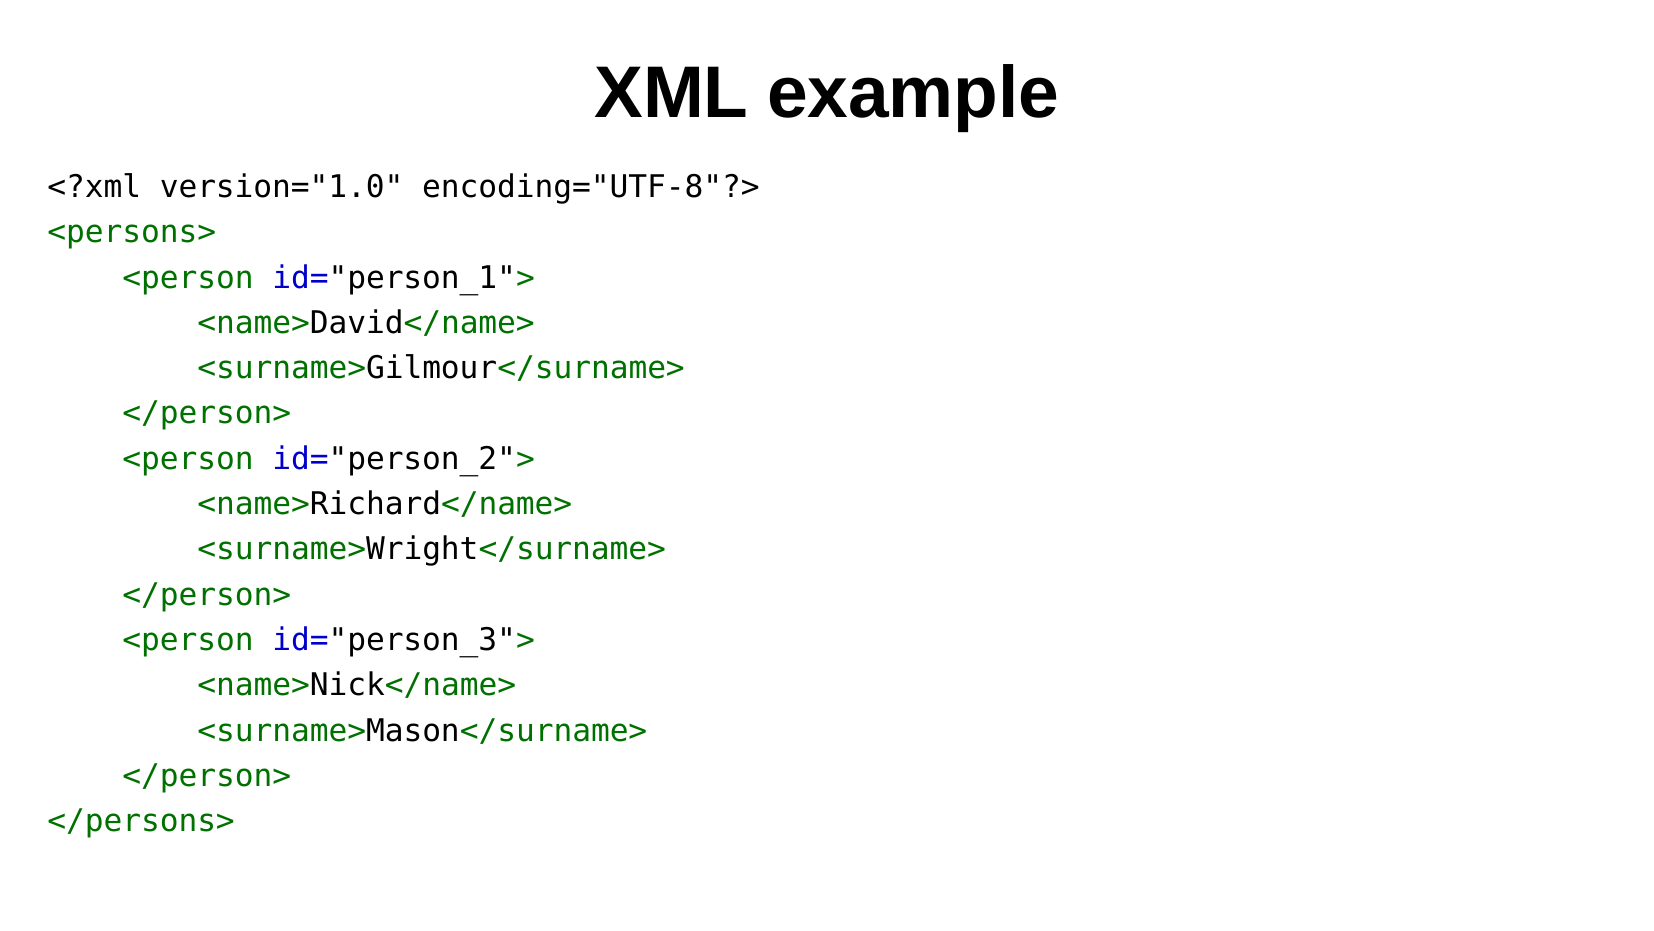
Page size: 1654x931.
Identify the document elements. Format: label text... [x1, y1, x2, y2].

list <?xml version="1.0" encoding="UTF-8"?> <persons> <person id="person_1"> <name>David</name> <surname>Gilmour</surname> </person> <person id="person_2"> <name>Richard</name> <surname>Wright</surname> </person> <person id="person_3"> <name>Nick</name> <surname>Mason</surname> </person> </persons> [47, 159, 1583, 886]
title XML example [82, 37, 1571, 147]
